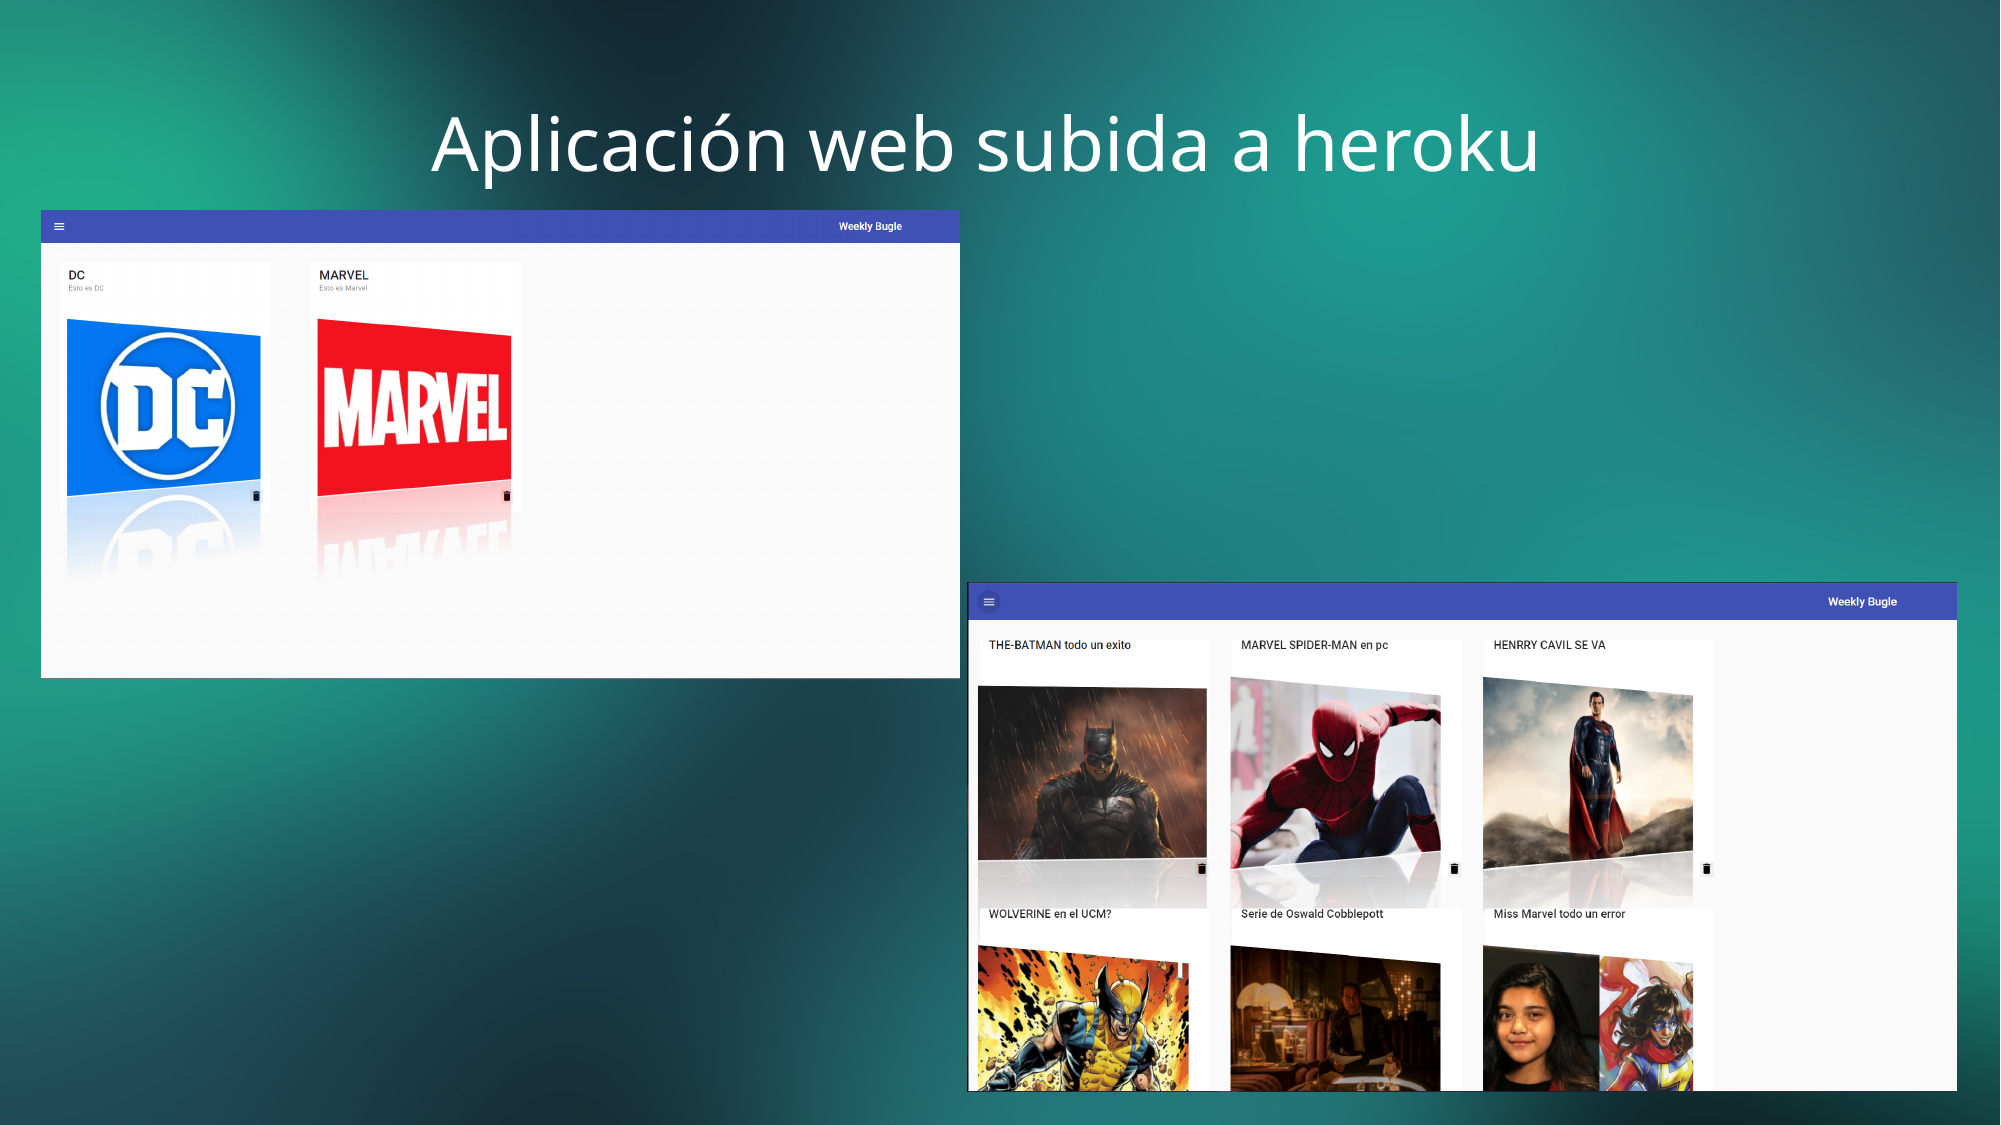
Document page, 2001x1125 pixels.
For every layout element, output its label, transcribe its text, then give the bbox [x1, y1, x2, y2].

title Aplicación web subida a heroku [112, 80, 1863, 195]
picture [0, 0, 2000, 1125]
